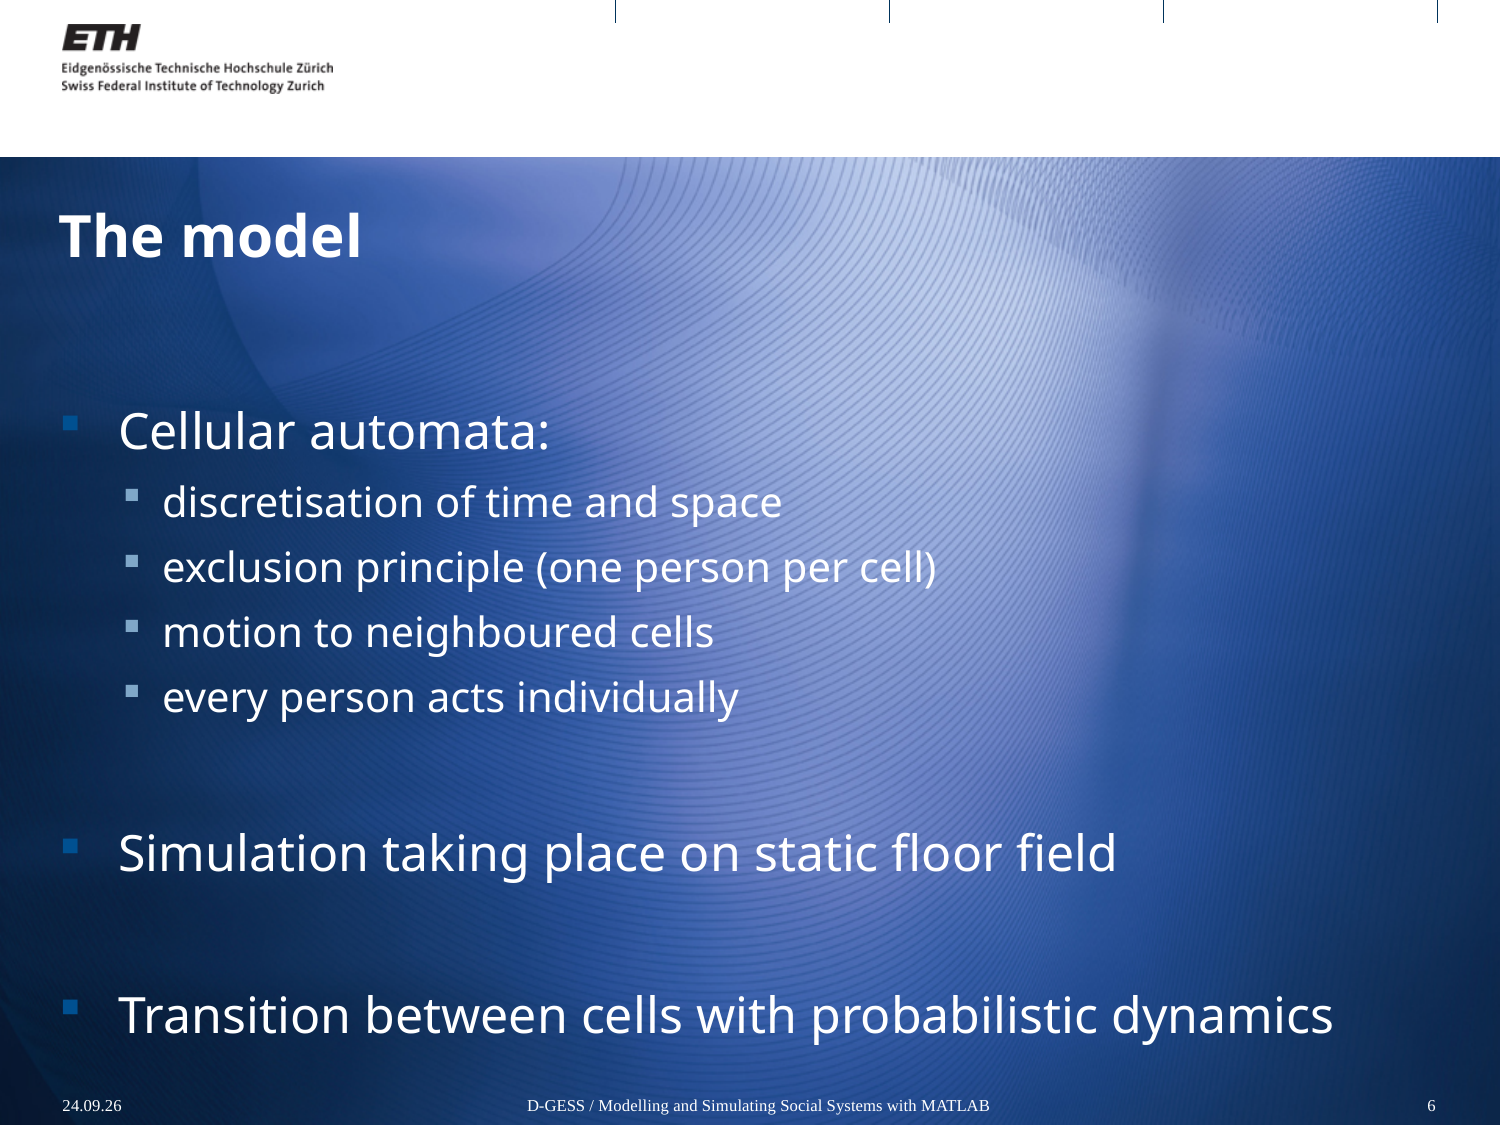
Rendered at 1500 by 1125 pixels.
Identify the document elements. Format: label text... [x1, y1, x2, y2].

title The model [59, 194, 1409, 383]
picture [0, 157, 1500, 1125]
picture [62, 24, 333, 94]
list Cellular automata: discretisation of time and space exclusion principle (one person per cell) motion to neighboured cells every person acts individually Simulation taking place on static floor field Transition between cells with probabilistic dynamics [59, 395, 1425, 1018]
